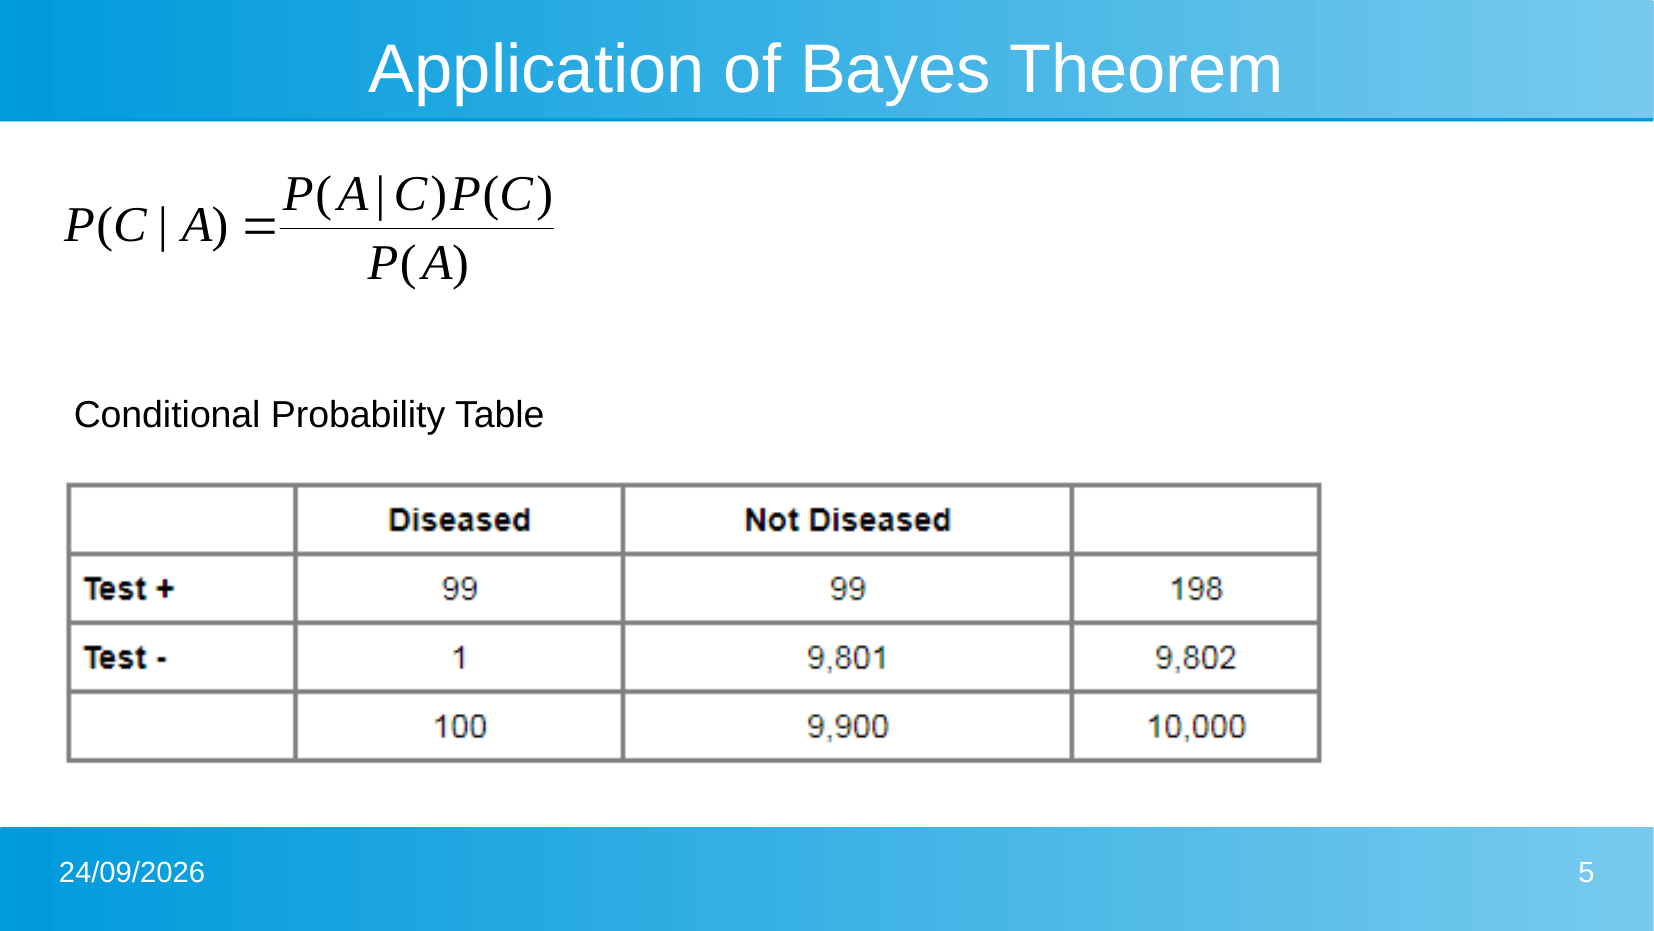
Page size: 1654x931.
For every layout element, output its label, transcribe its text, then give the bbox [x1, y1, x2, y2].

title Application of Bayes Theorem [59, 29, 1595, 108]
picture [58, 472, 1329, 768]
picture [59, 166, 560, 296]
text_box Conditional Probability Table [59, 386, 827, 443]
